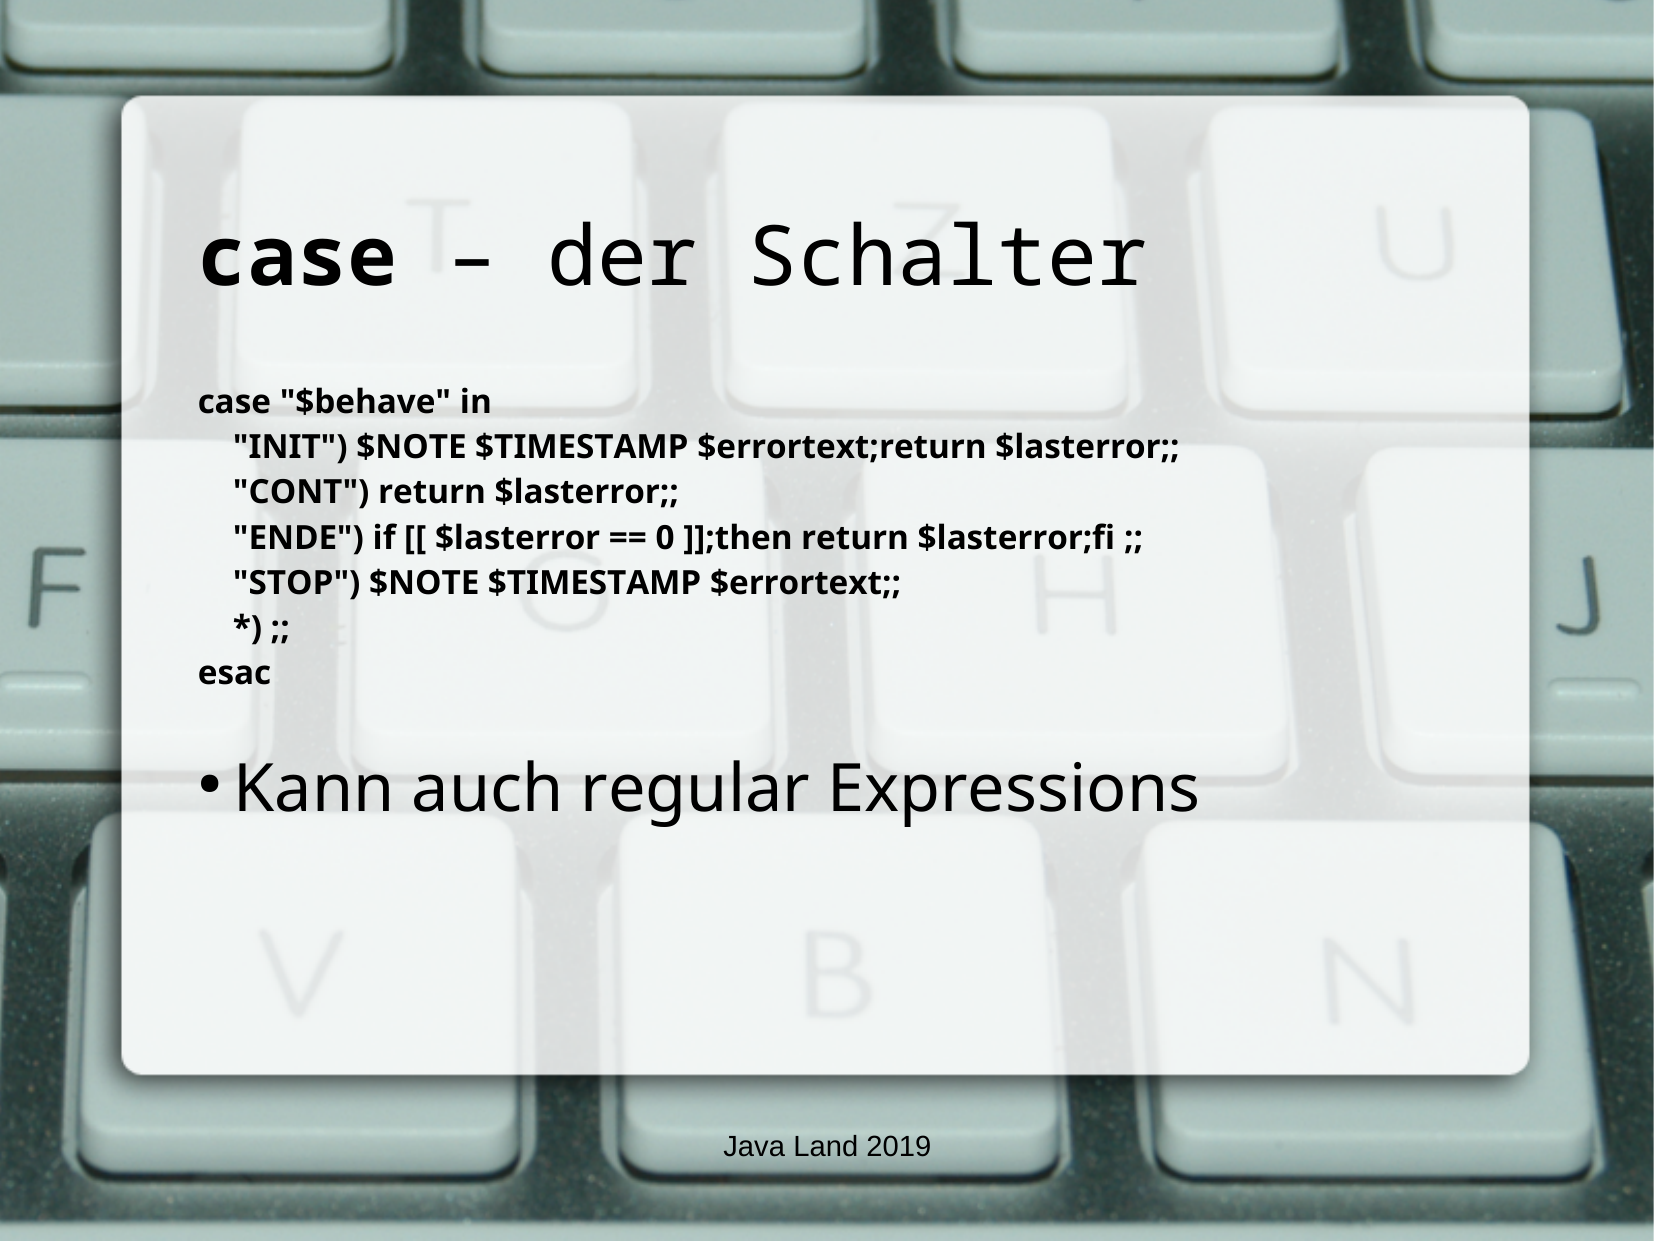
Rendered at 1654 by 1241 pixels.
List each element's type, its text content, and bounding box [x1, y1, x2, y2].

title [280, 170, 1436, 934]
text_box case – der Schalter case "$behave" in "INIT") $NOTE $TIMESTAMP $errortext;return $lasterror;; "CONT") return $lasterror;; "ENDE") if [[ $lasterror == 0 ]];then return $lasterror;fi ;; "STOP") $NOTE $TIMESTAMP $errortext;; *) ;; esac Kann auch regular Expressions [197, 196, 1430, 932]
picture [0, 0, 1654, 1241]
